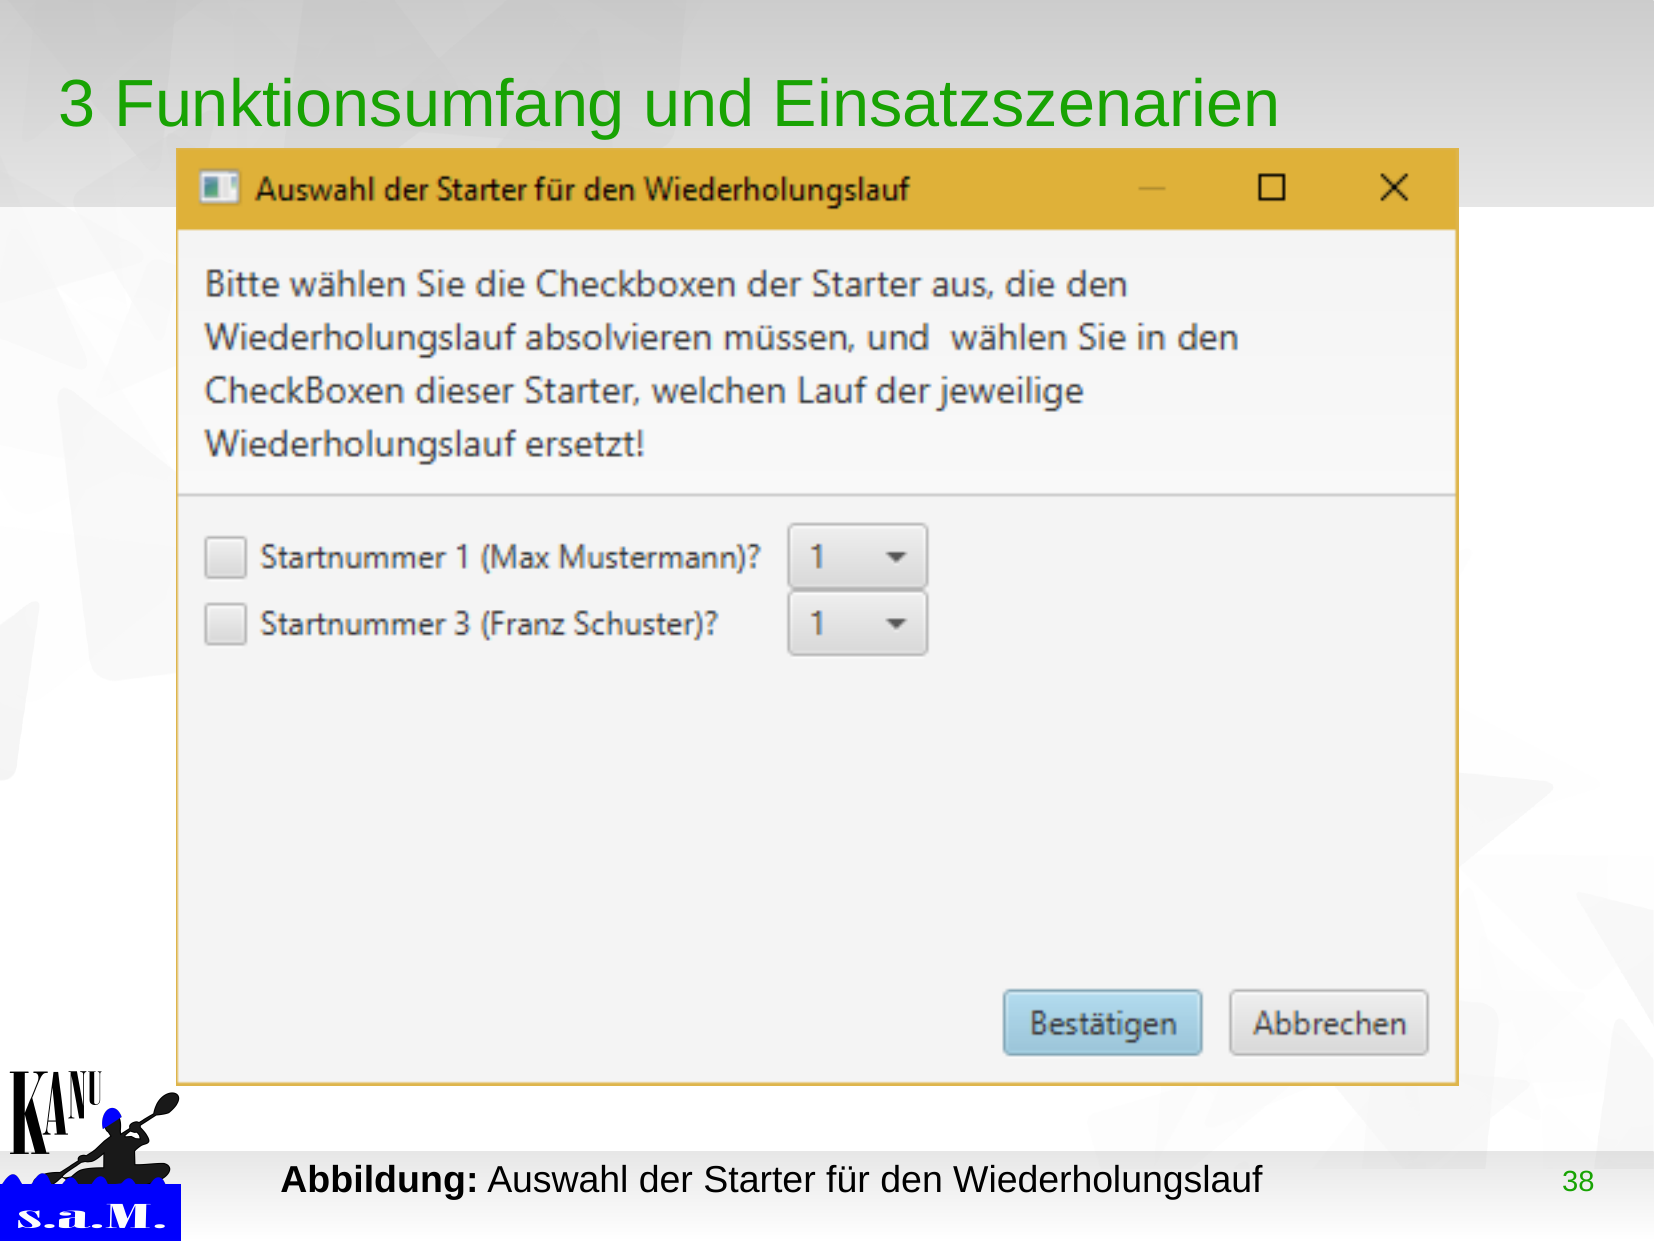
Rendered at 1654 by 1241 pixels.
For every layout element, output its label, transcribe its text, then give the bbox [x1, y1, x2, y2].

picture [0, 0, 1654, 1241]
title 3 Funktionsumfang und Einsatzszenarien [59, 29, 1595, 178]
text_box Abbildung: Auswahl der Starter für den Wiederholungslauf [265, 1151, 1418, 1241]
